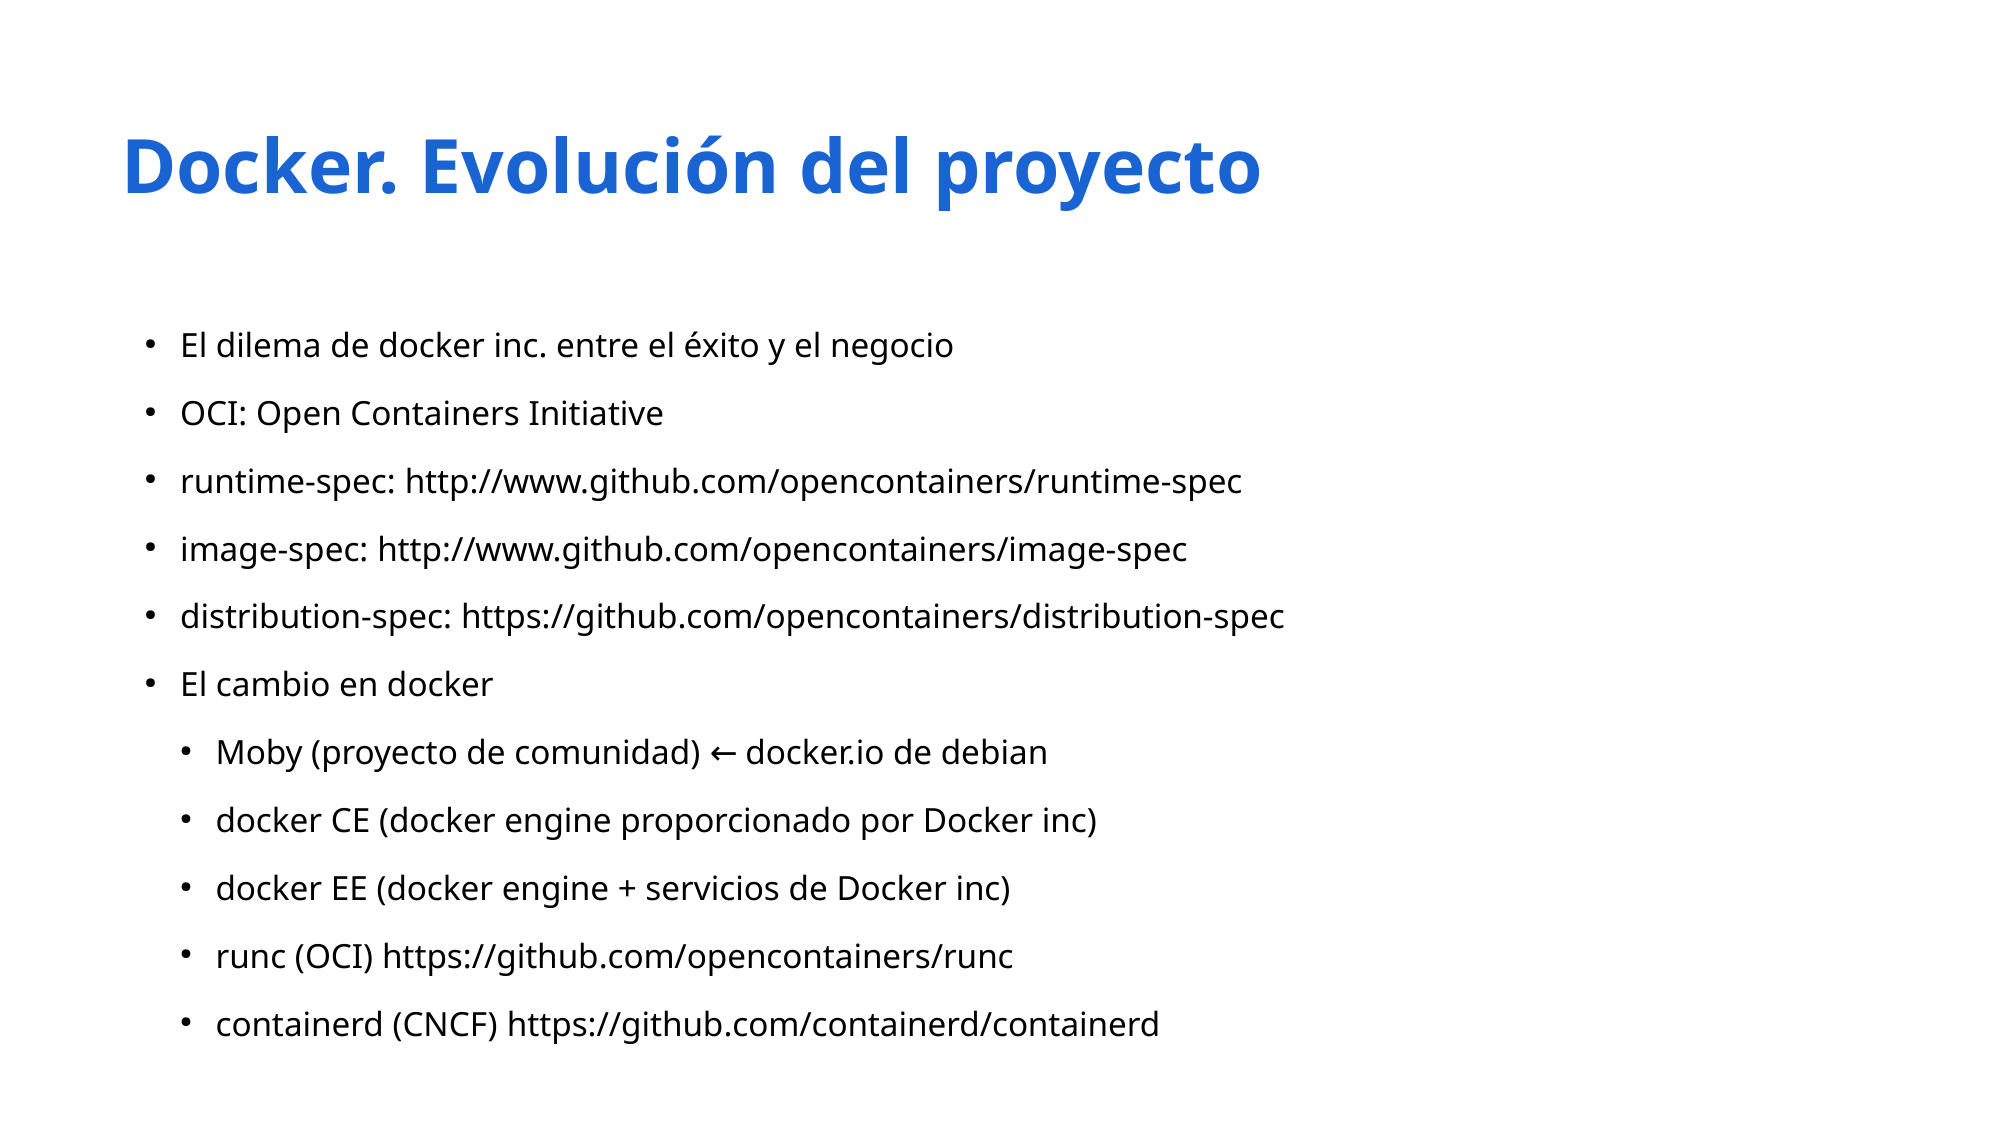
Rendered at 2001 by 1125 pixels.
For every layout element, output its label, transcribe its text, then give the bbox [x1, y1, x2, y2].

text_box Docker. Evolución del proyecto [106, 106, 1878, 293]
text_box El dilema de docker inc. entre el éxito y el negocio OCI: Open Containers Initiative runtime-spec: http://www.github.com/opencontainers/runtime-spec image-spec: http://www.github.com/opencontainers/image-spec distribution-spec: https://github.com/opencontainers/distribution-spec El cambio en docker Moby (proyecto de comunidad) ← docker.io de debian docker CE (docker engine proporcionado por Docker inc) docker EE (docker engine + servicios de Docker inc) runc (OCI) https://github.com/opencontainers/runc containerd (CNCF) https://github.com/containerd/containerd [129, 292, 1843, 998]
